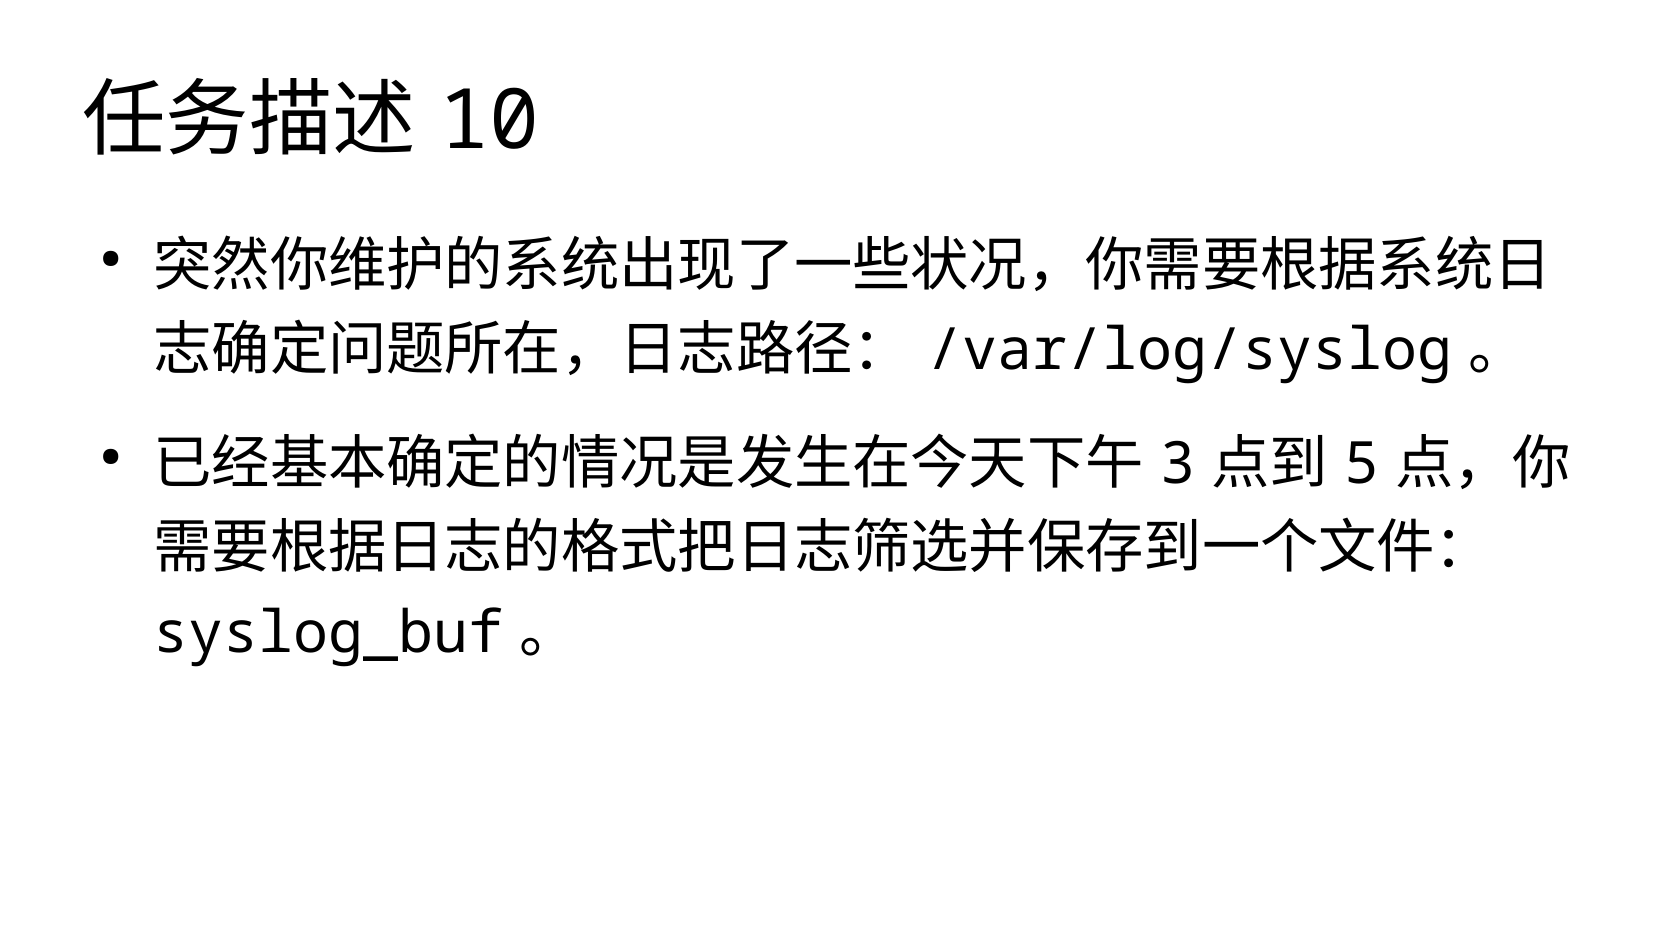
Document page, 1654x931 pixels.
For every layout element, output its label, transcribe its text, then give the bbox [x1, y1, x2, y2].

list 突然你维护的系统出现了一些状况，你需要根据系统日志确定问题所在，日志路径：/var/log/syslog。 已经基本确定的情况是发生在今天下午3点到5点，你需要根据日志的格式把日志筛选并保存到一个文件：syslog_buf。 [82, 217, 1571, 758]
title 任务描述10 [82, 37, 1571, 189]
